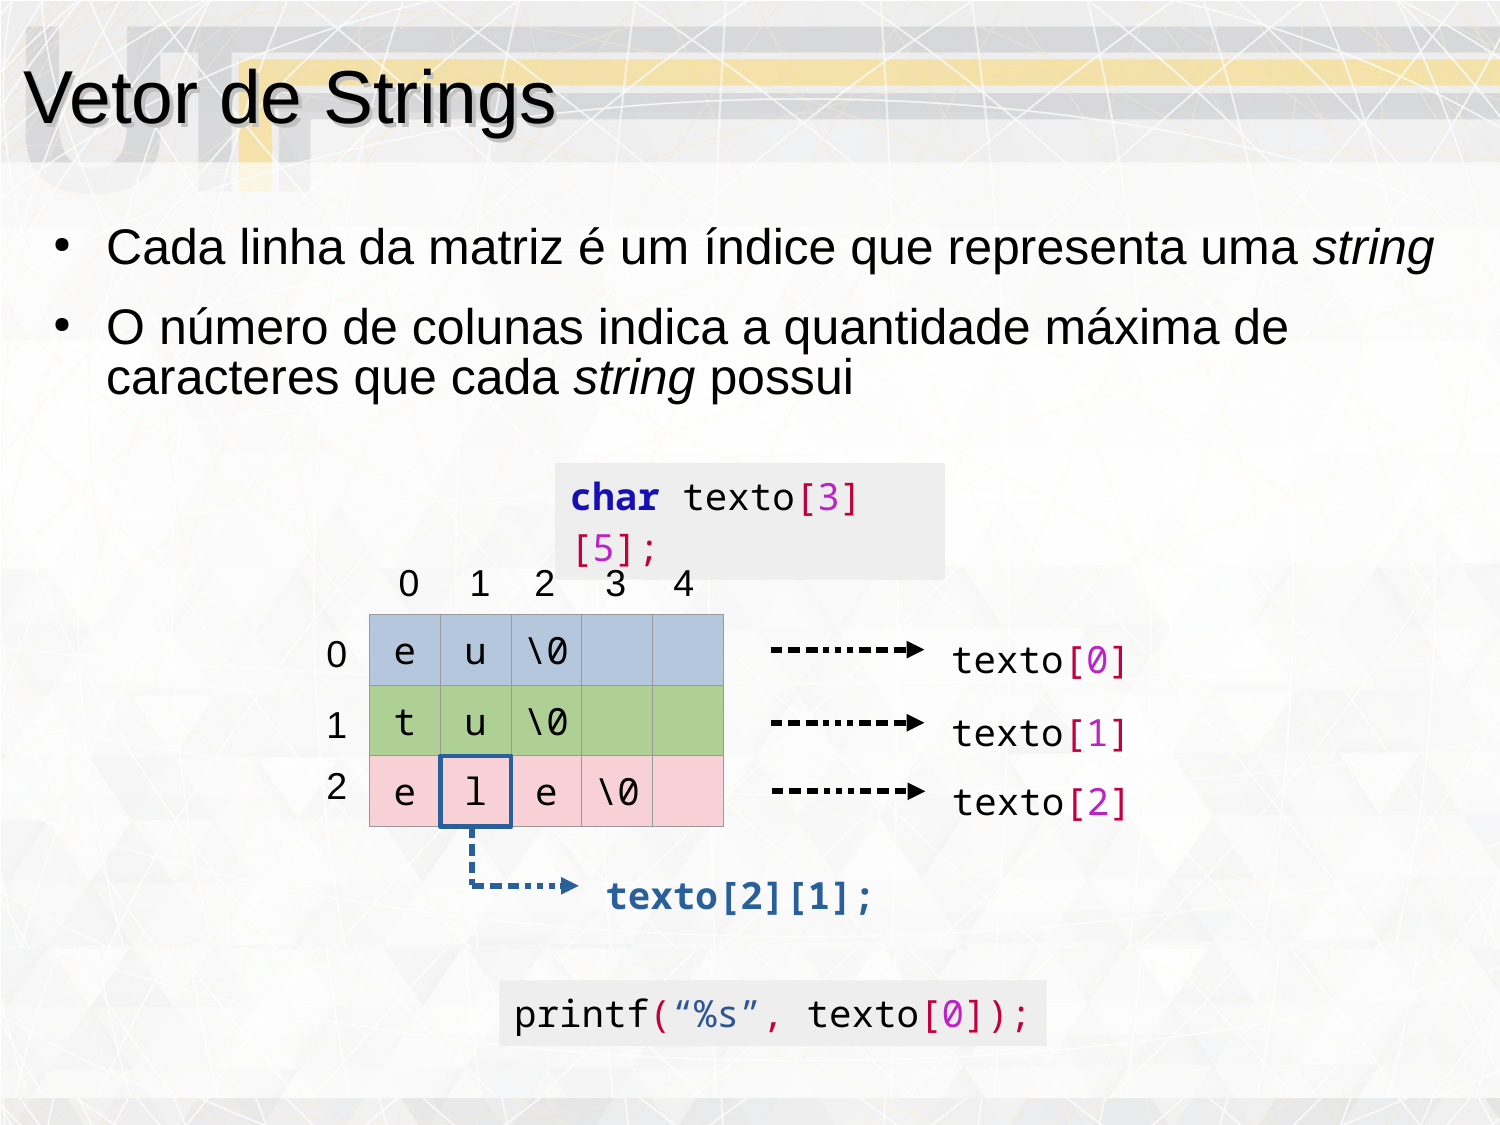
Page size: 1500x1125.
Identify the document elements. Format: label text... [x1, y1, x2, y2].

text_box 1 [311, 696, 362, 754]
text_box 0 [311, 625, 362, 683]
title Vetor de Strings [23, 18, 1489, 178]
text_box e [369, 614, 440, 685]
text_box char texto[3][5]; [555, 462, 945, 520]
text_box \0 [511, 614, 581, 685]
text_box u [440, 685, 511, 755]
text_box texto[1] [936, 699, 1130, 752]
text_box 1 [454, 555, 506, 612]
text_box [581, 614, 724, 827]
text_box e [369, 755, 440, 827]
text_box 3 [590, 555, 641, 612]
text_box texto[2][1]; [590, 862, 867, 915]
text_box texto[0] [936, 625, 1130, 679]
text_box 0 [383, 555, 435, 612]
text_box printf(“%s”, texto[0]); [499, 980, 1001, 1033]
text_box u [440, 614, 511, 685]
text_box 2 [311, 758, 362, 815]
text_box \0 [581, 755, 652, 827]
text_box l [440, 755, 512, 827]
text_box t [369, 685, 440, 755]
text_box texto[2] [937, 767, 1131, 821]
text_box e [512, 755, 581, 827]
text_box 2 [519, 555, 571, 612]
list Cada linha da matriz é um índice que representa uma string O número de colunas indica a quantidade máxima de caracteres que cada string possui [35, 224, 1477, 1087]
text_box 4 [658, 555, 718, 629]
text_box \0 [511, 685, 581, 755]
